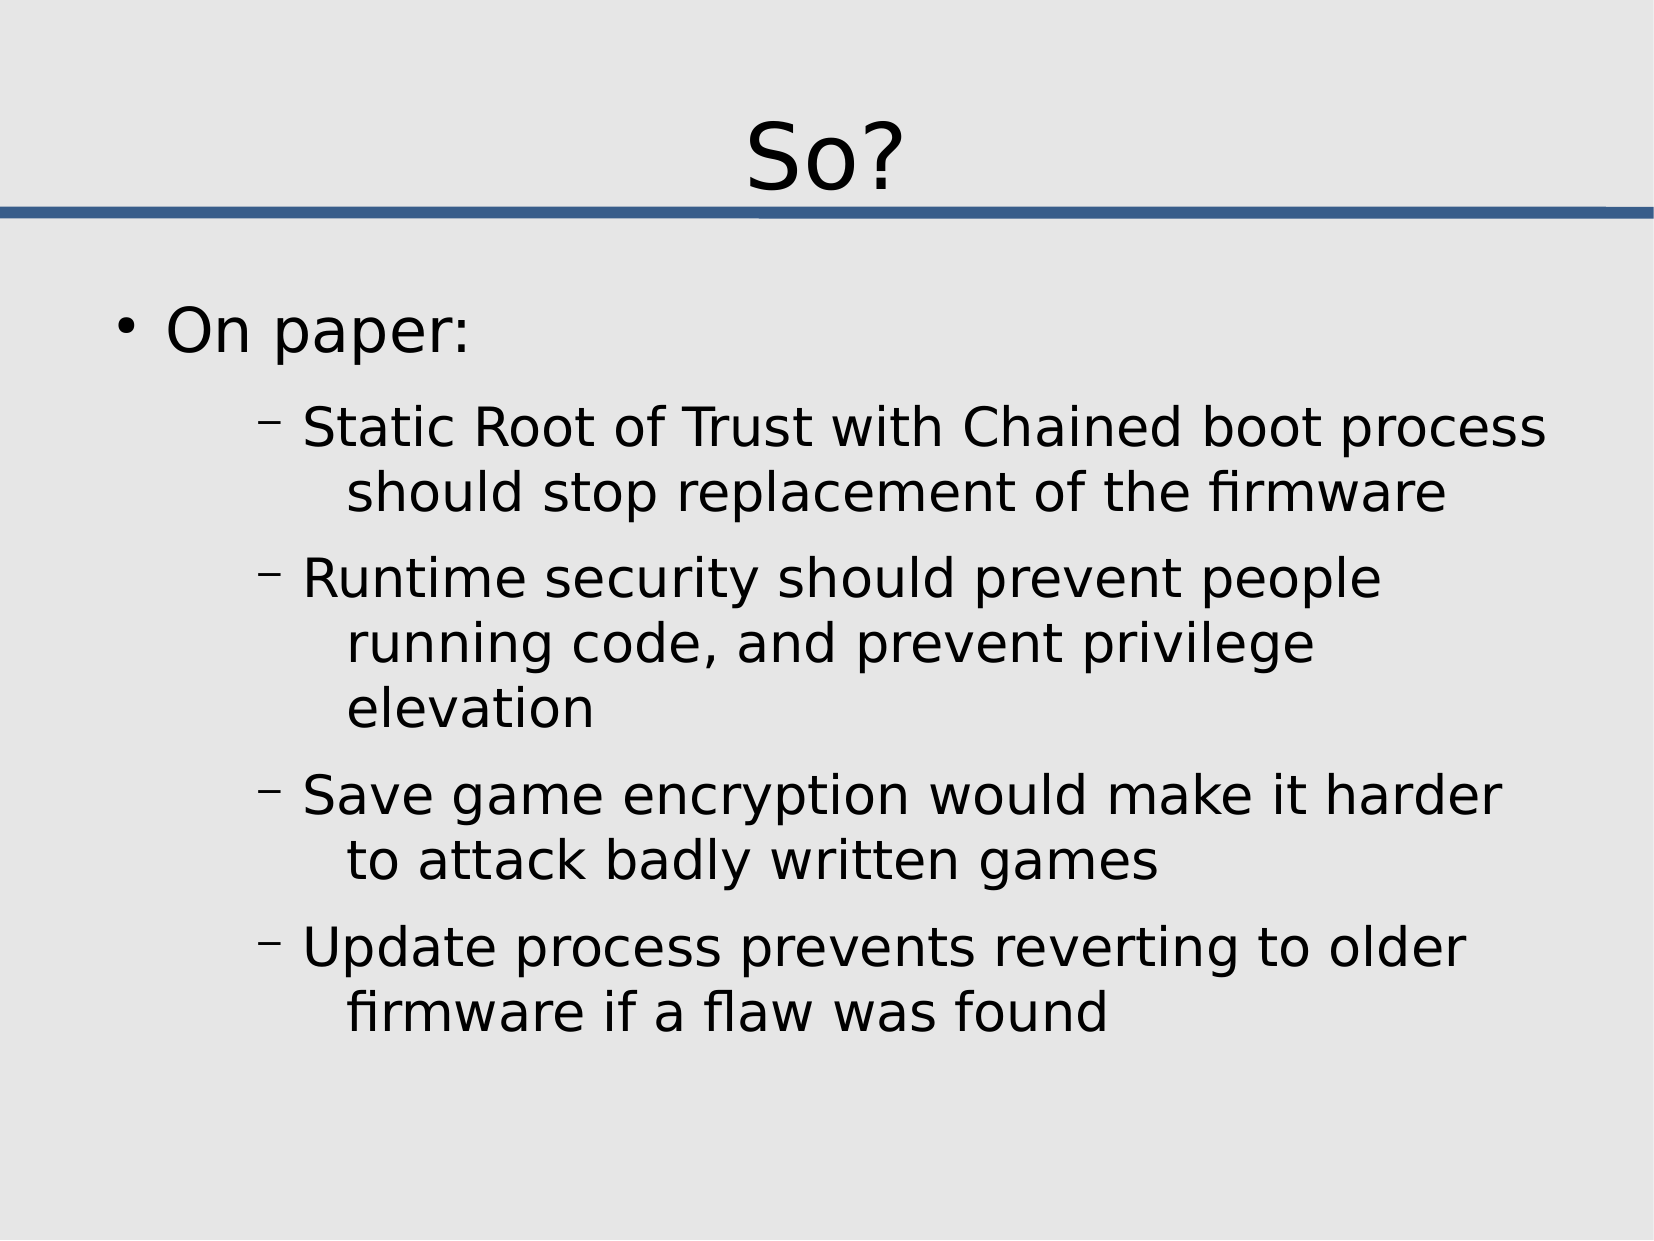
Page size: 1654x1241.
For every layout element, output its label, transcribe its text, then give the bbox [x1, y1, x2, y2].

title So? [82, 56, 1571, 250]
list On paper: Static Root of Trust with Chained boot process should stop replacement of the firmware Runtime security should prevent people running code, and prevent privilege elevation Save game encryption would make it harder to attack badly written games Update process prevents reverting to older firmware if a flaw was found [82, 290, 1571, 1094]
